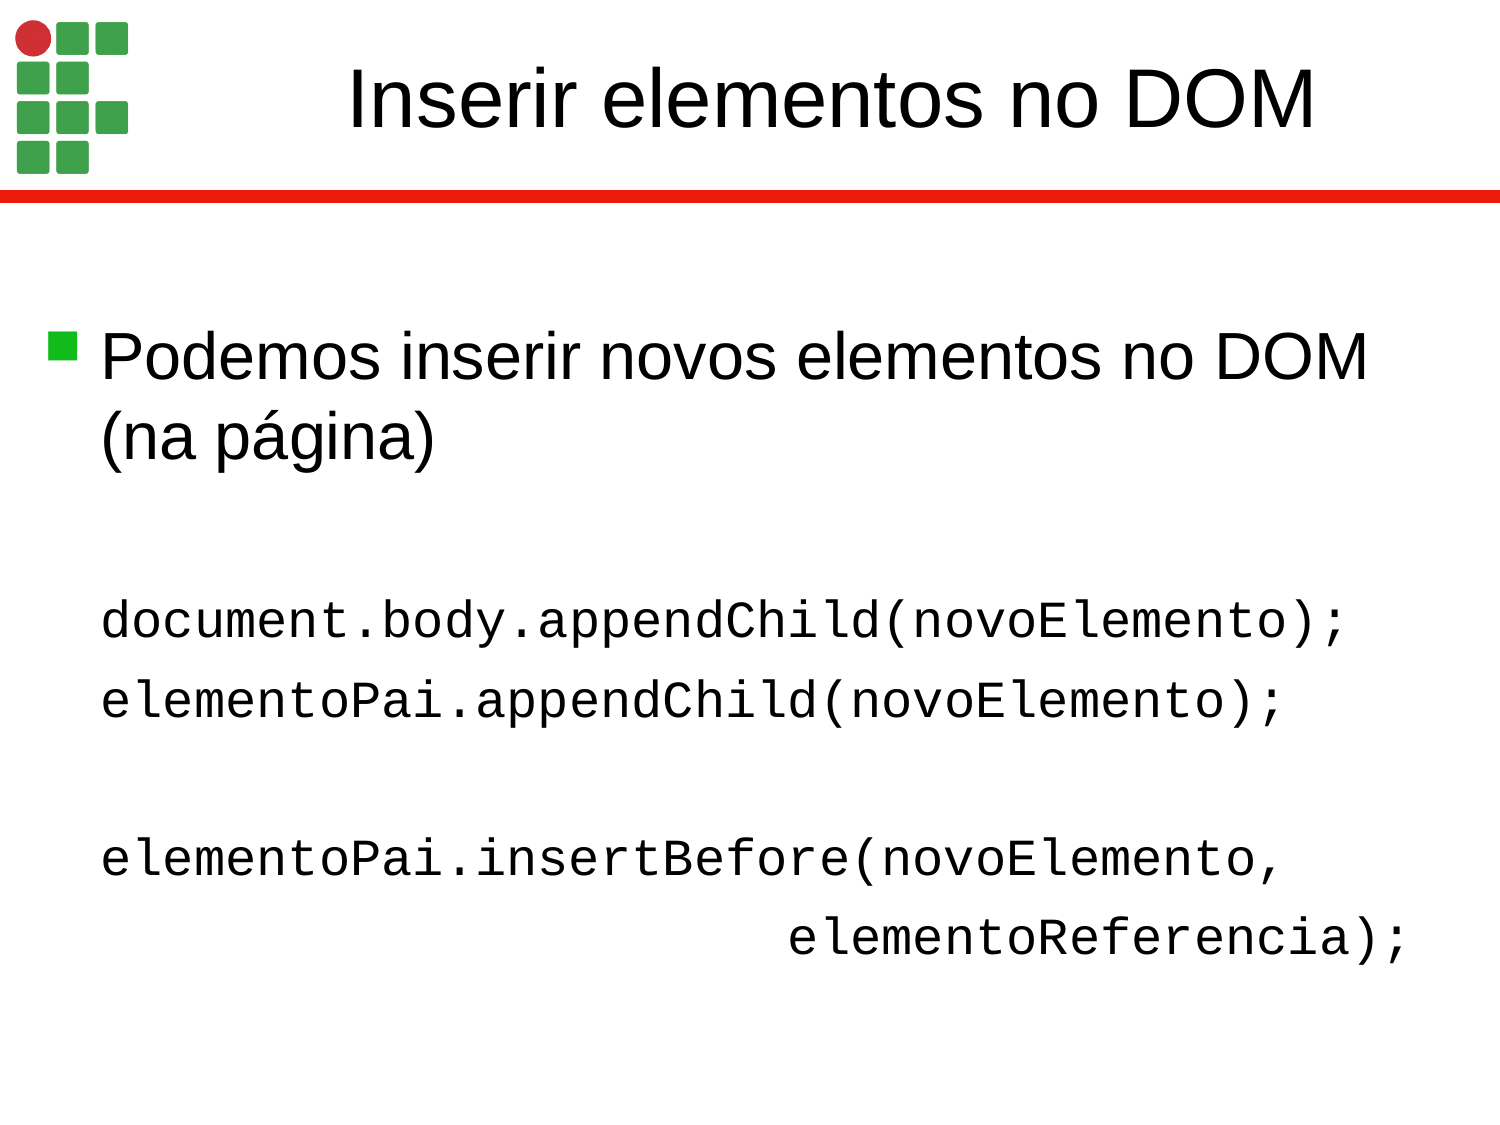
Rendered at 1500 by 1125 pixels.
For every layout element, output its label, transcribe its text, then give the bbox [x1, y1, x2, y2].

list Podemos inserir novos elementos no DOM (na página) document.body.appendChild(novoElemento); elementoPai.appendChild(novoElemento); elementoPai.insertBefore(novoElemento, elementoReferencia); [29, 207, 1471, 1087]
picture [14, 16, 130, 178]
title Inserir elementos no DOM [165, 0, 1500, 202]
